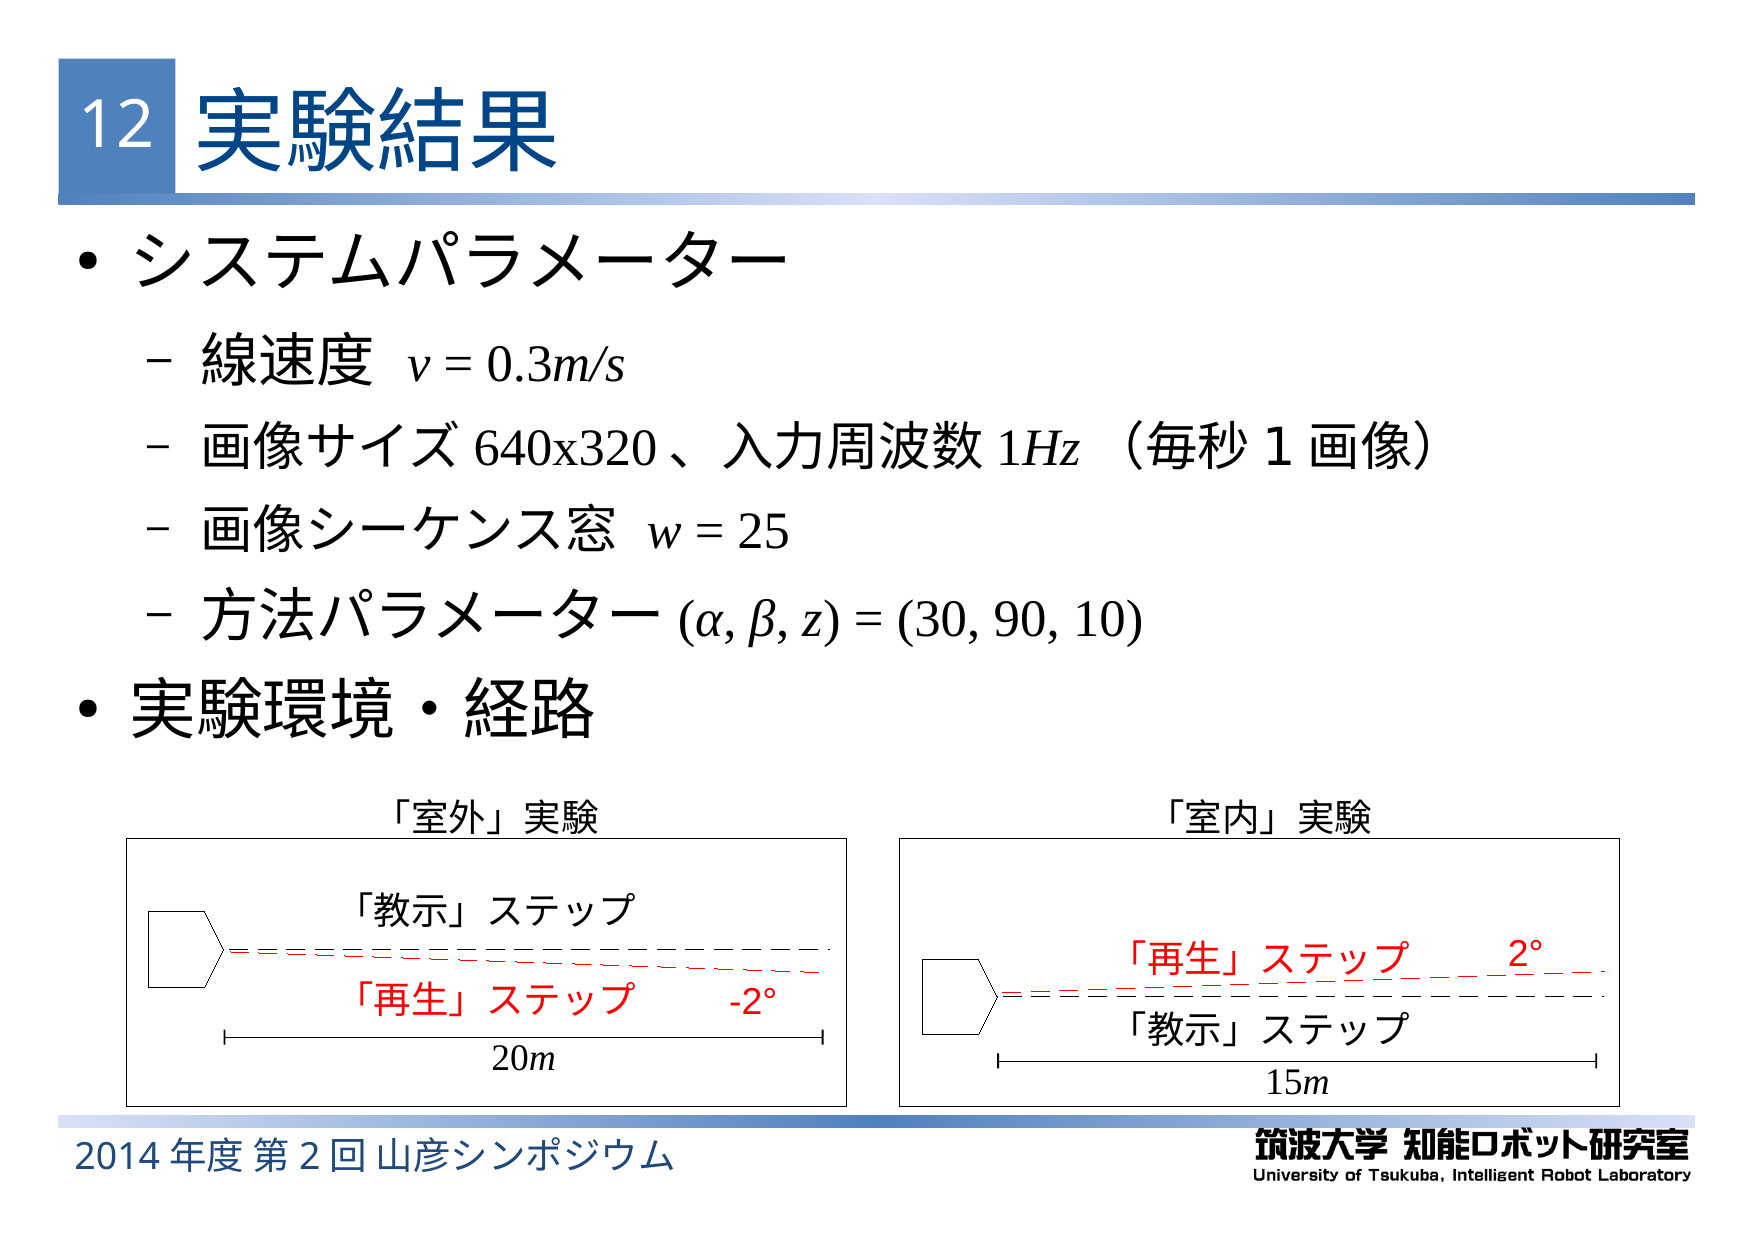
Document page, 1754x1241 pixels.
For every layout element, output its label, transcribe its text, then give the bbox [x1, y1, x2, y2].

text_box 「室内」実験 [899, 789, 1620, 838]
list システムパラメーター 線速度 v = 0.3m/s 画像サイズ640x320、入力周波数1Hz（毎秒1画像） 画像シーケンス窓 w = 25 方法パラメーター(α, β, z) = (30, 90, 10) 実験環境・経路 [58, 223, 1696, 779]
text_box 「再生」ステップ [321, 971, 651, 1031]
text_box 「教示」ステップ [1094, 1001, 1425, 1060]
text_box 2° [1493, 925, 1559, 982]
text_box 「教示」ステップ [321, 882, 651, 942]
text_box 「室外」実験 [127, 839, 846, 848]
picture [1252, 1127, 1691, 1182]
text_box 「室内」実験 [900, 839, 1619, 848]
text_box 「再生」ステップ [1094, 930, 1425, 989]
text_box 「室外」実験 [126, 789, 847, 838]
title 実験結果 [193, 61, 1651, 205]
text_box -2° [714, 973, 793, 1031]
